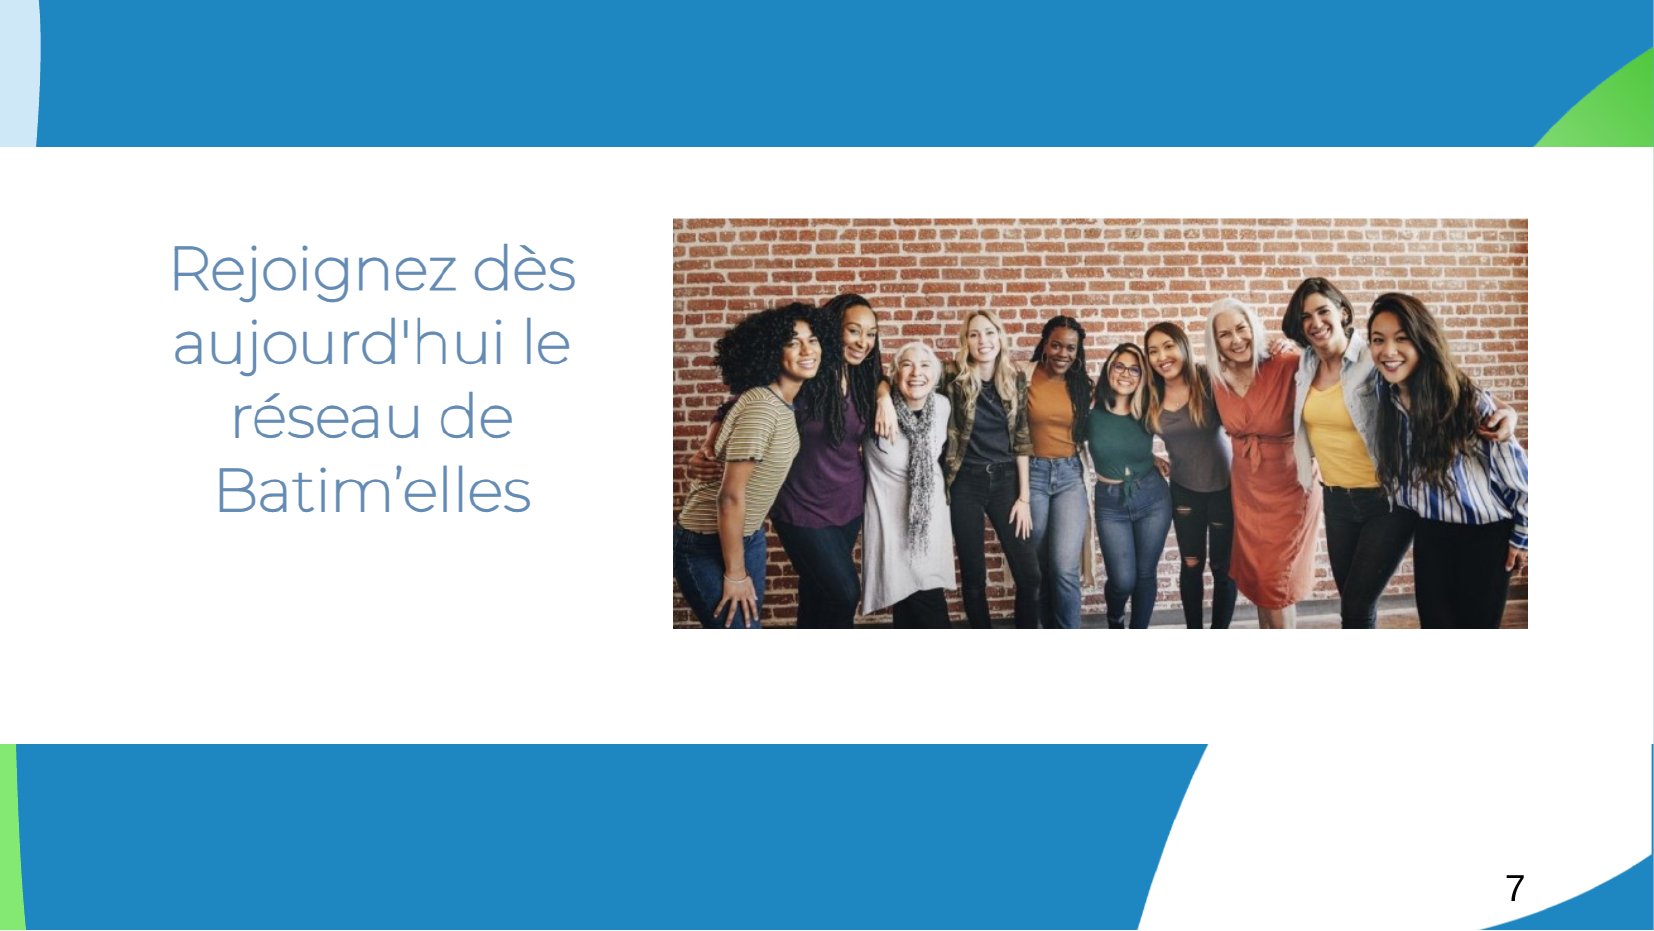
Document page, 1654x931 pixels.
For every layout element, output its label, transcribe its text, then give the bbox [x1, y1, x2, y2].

picture [0, 47, 1654, 931]
text_box <numéro> [1490, 860, 1654, 931]
